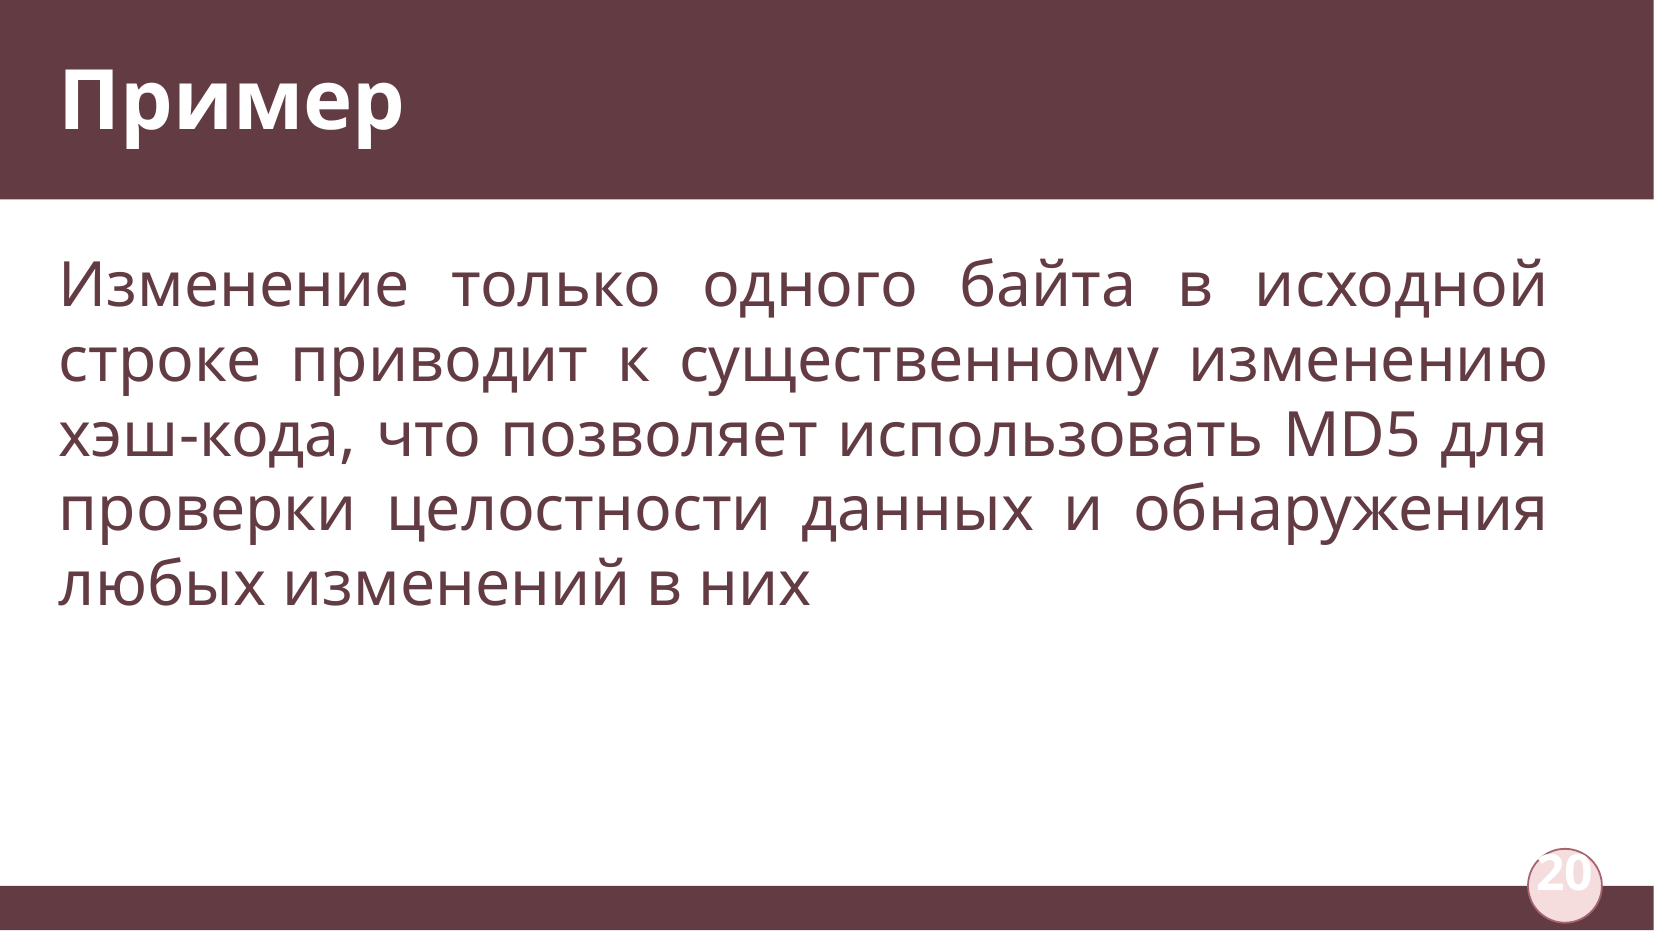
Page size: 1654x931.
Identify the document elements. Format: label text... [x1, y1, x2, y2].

list Изменение только одного байта в исходной строке приводит к существенному изменению хэш-кода, что позволяет использовать MD5 для проверки целостности данных и обнаружения любых изменений в них [59, 243, 1595, 769]
title Пример [59, 37, 1595, 155]
